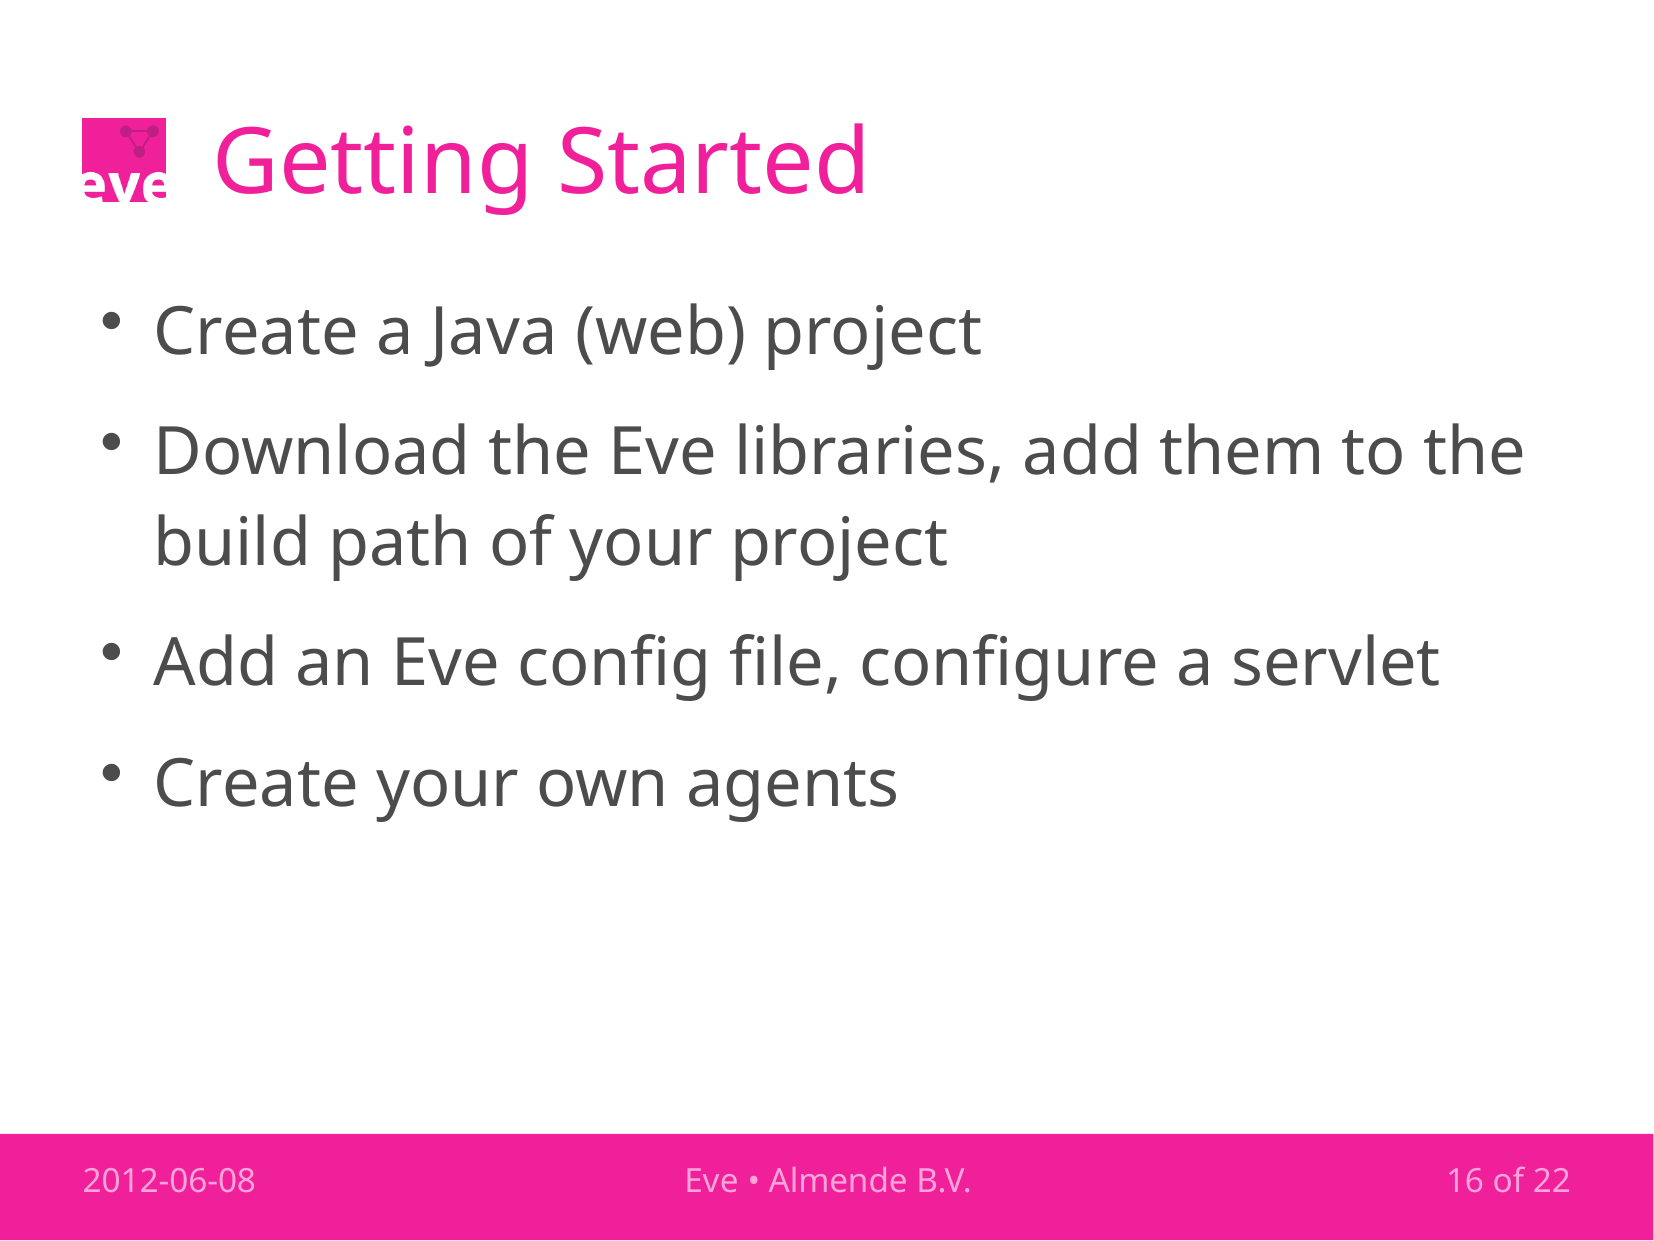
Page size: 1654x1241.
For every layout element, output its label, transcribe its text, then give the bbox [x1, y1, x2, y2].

list Create a Java (web) project Download the Eve libraries, add them to the build path of your project Add an Eve config file, configure a servlet Create your own agents [82, 283, 1571, 1102]
picture [82, 118, 166, 202]
title Getting Started [212, 102, 1571, 215]
